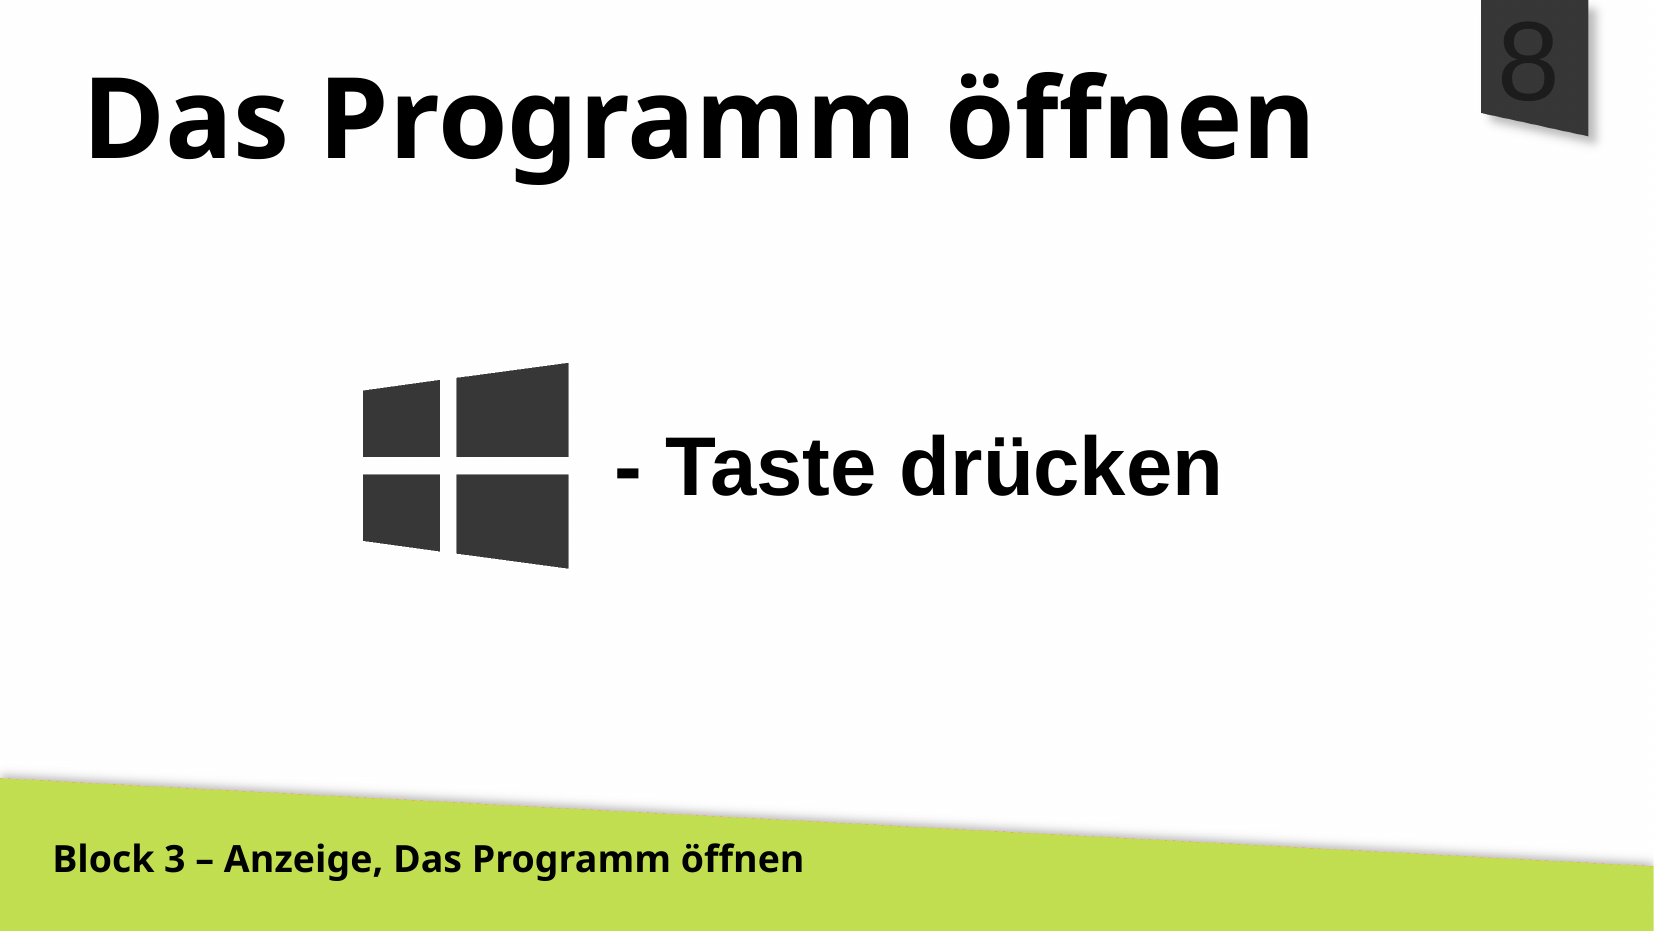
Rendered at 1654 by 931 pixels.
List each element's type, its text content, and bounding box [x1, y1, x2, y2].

text_box - Taste drücken [600, 412, 1501, 526]
text_box <Foliennummer> [900, 0, 1576, 132]
title Das Programm öffnen [82, 37, 1463, 193]
picture [0, 0, 1654, 931]
text_box Block 3 – Anzeige, Das Programm öffnen [37, 825, 863, 901]
